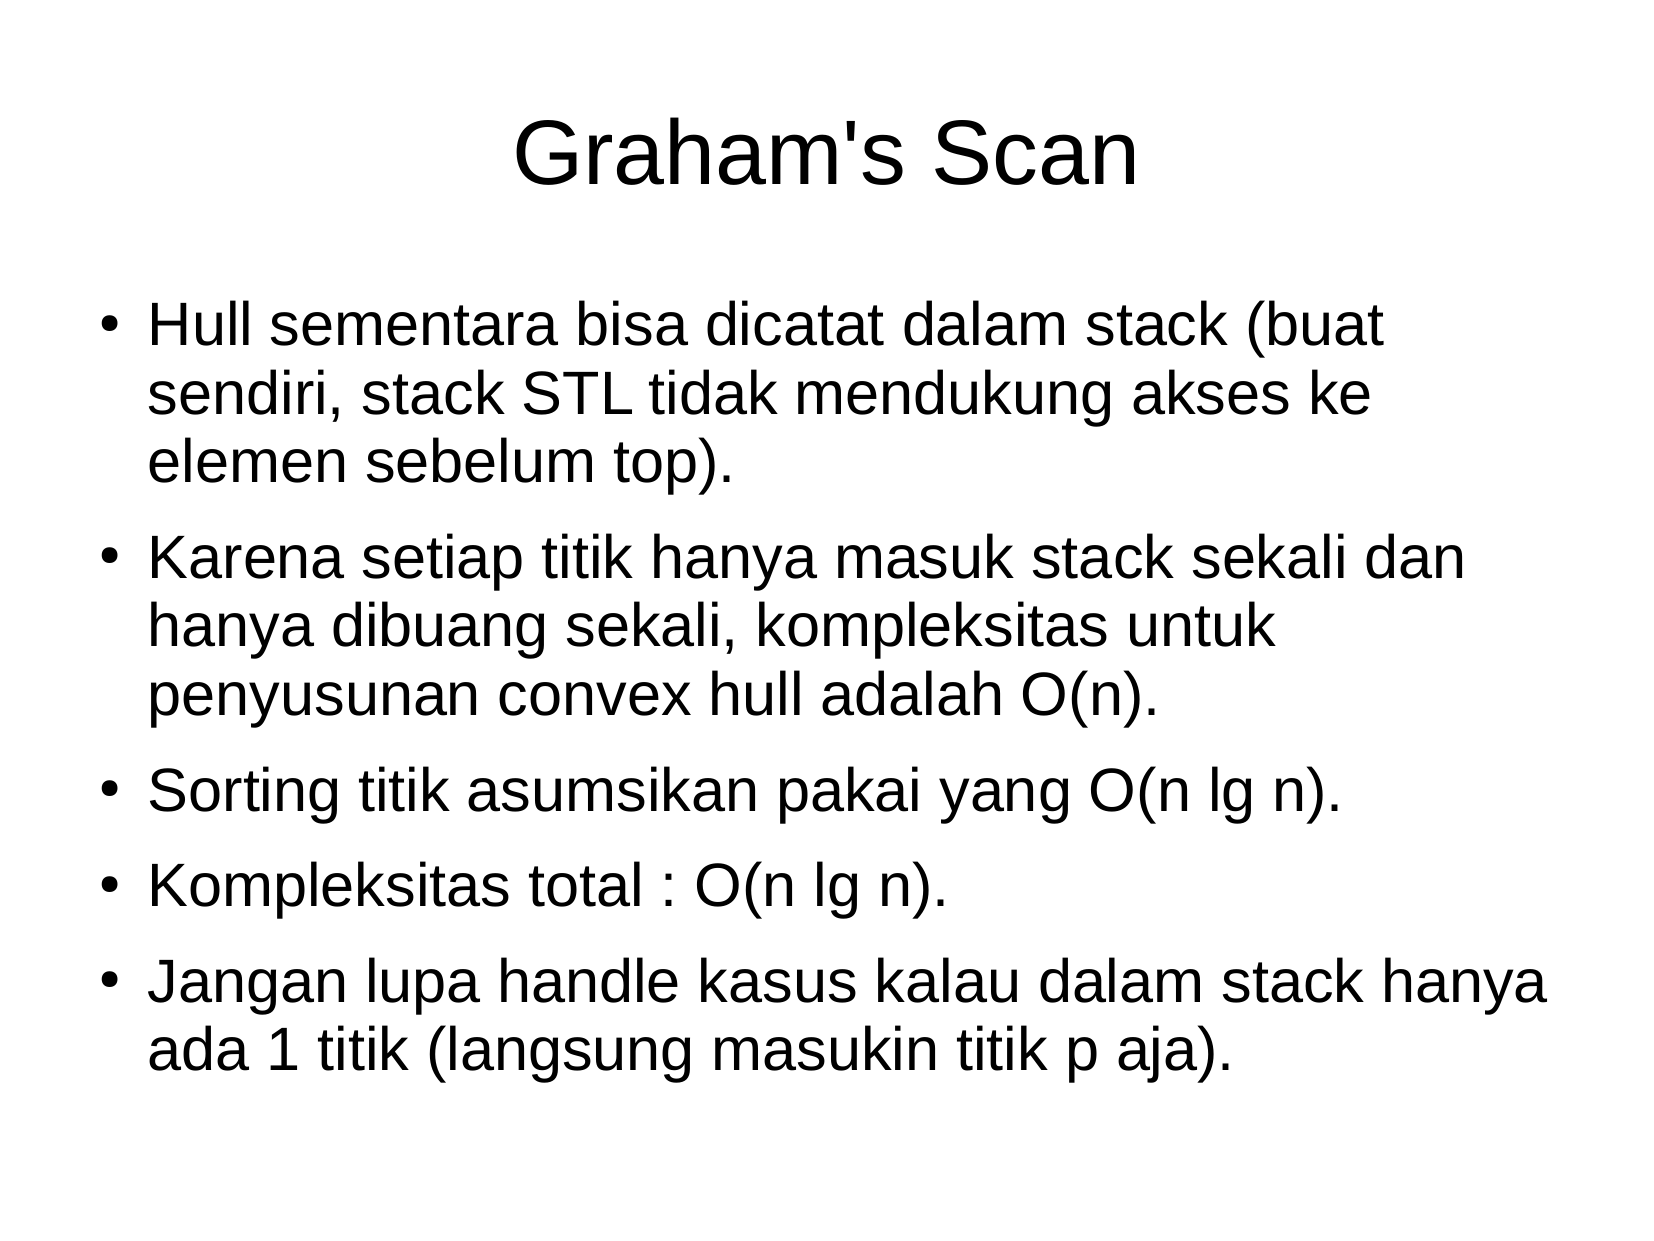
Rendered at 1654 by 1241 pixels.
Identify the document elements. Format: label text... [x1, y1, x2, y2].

list Hull sementara bisa dicatat dalam stack (buat sendiri, stack STL tidak mendukung akses ke elemen sebelum top). Karena setiap titik hanya masuk stack sekali dan hanya dibuang sekali, kompleksitas untuk penyusunan convex hull adalah O(n). Sorting titik asumsikan pakai yang O(n lg n). Kompleksitas total : O(n lg n). Jangan lupa handle kasus kalau dalam stack hanya ada 1 titik (langsung masukin titik p aja). [82, 290, 1571, 1096]
title Graham's Scan [82, 49, 1571, 257]
